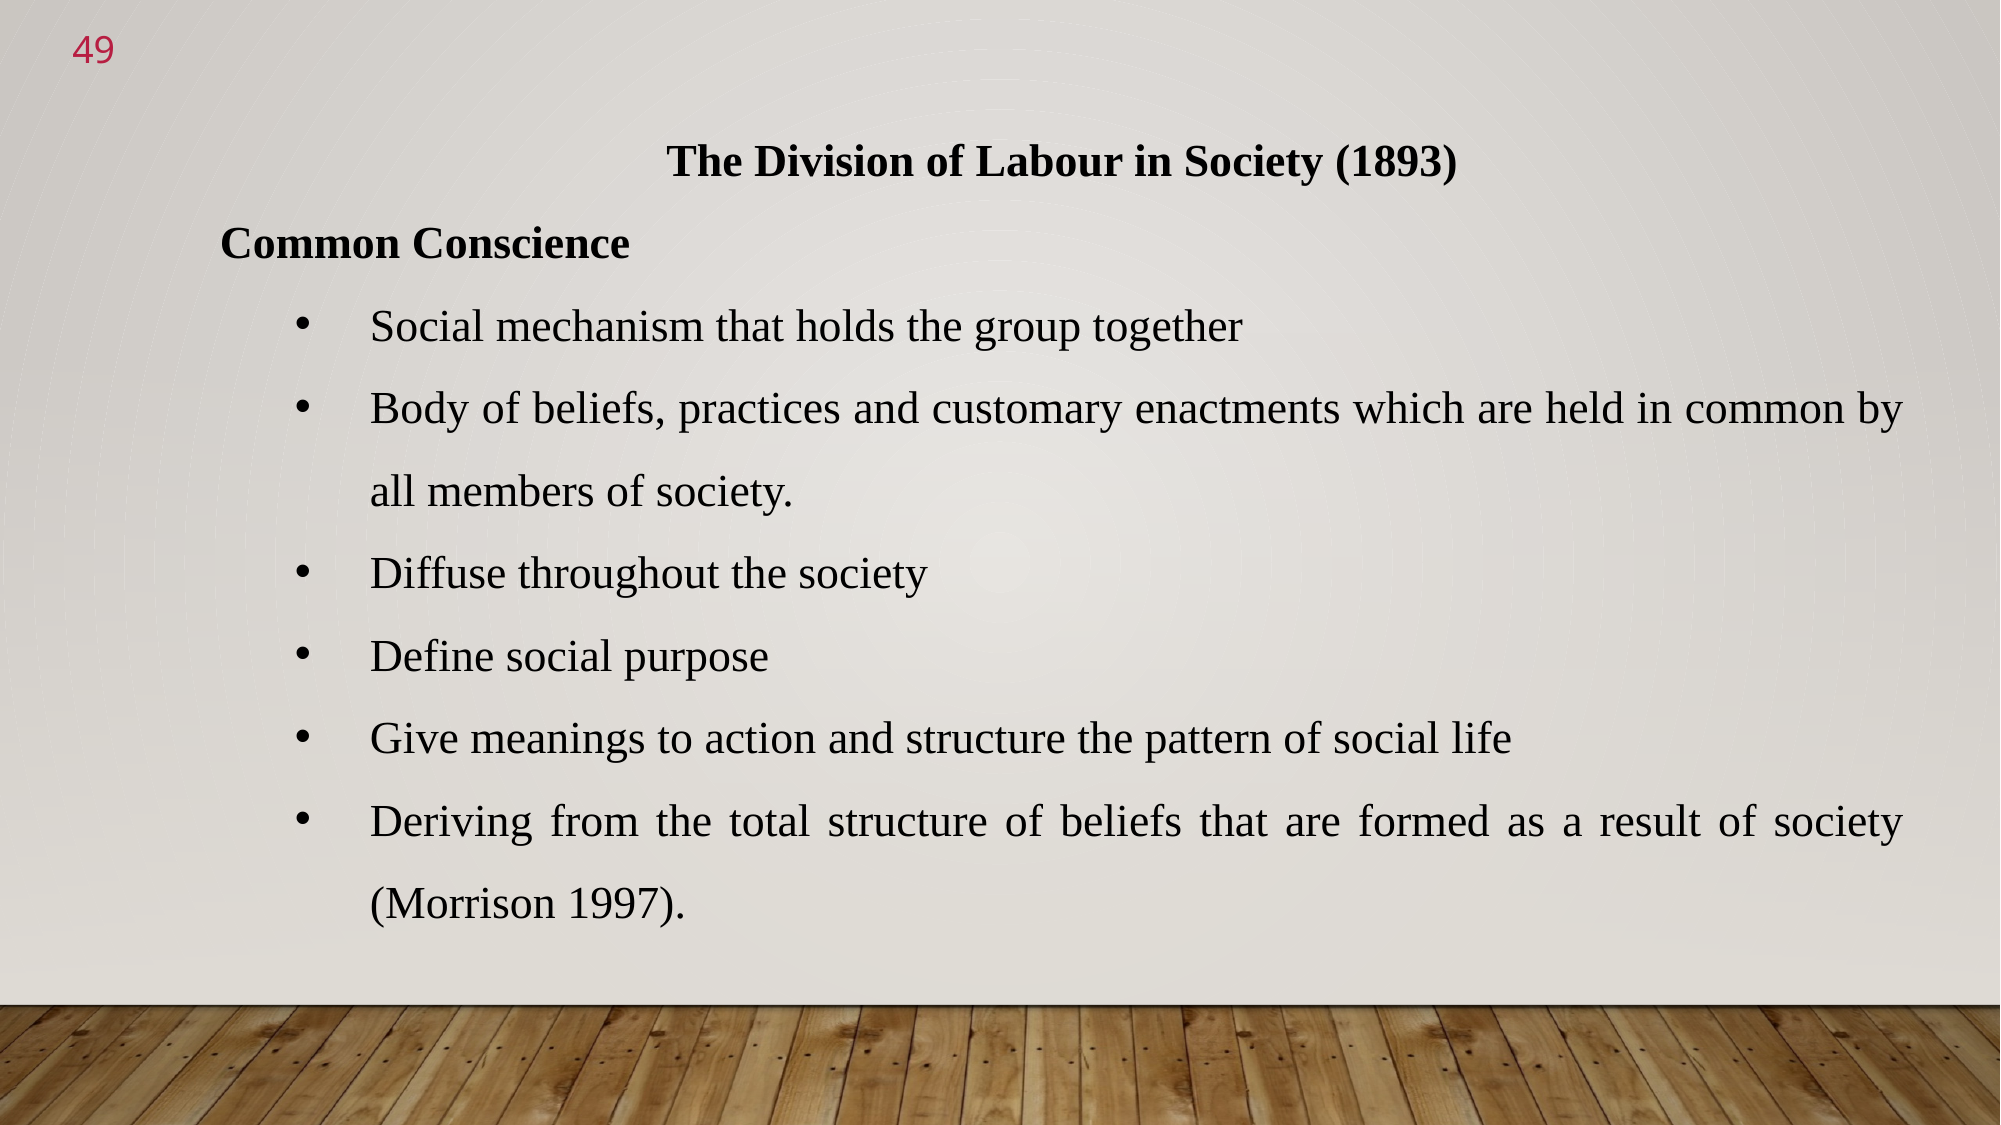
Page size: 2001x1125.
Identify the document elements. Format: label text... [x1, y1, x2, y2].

slide_number 21 [0, 18, 131, 102]
text_box The Division of Labour in Society (1893) Common Conscience Social mechanism that holds the group together Body of beliefs, practices and customary enactments which are held in common by all members of society. Diffuse throughout the society Define social purpose Give meanings to action and structure the pattern of social life Deriving from the total structure of beliefs that are formed as a result of society (Morrison 1997). [130, 95, 1920, 936]
picture [0, 1005, 2000, 1125]
